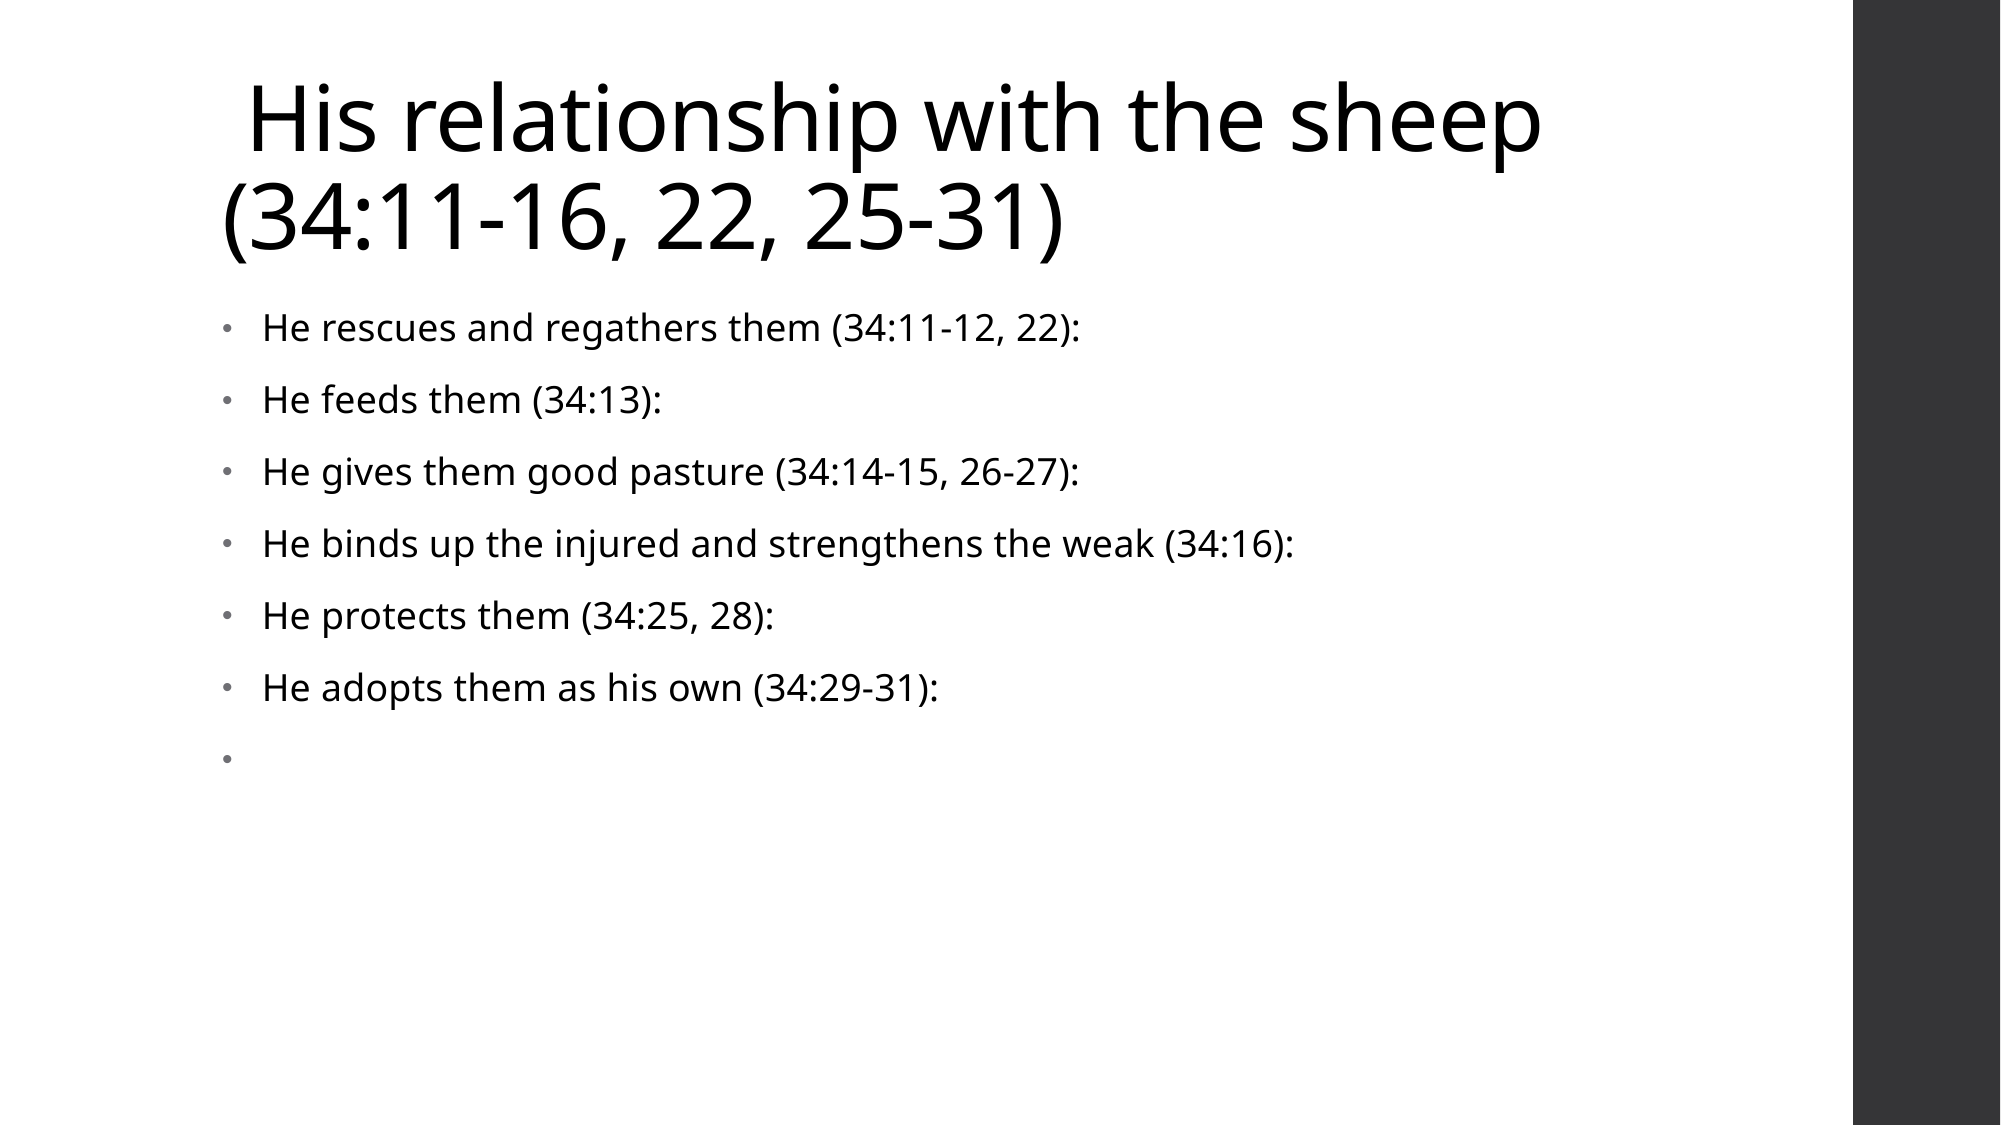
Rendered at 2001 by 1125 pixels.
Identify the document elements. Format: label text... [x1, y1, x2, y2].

list He rescues and regathers them (34:11-12, 22): He feeds them (34:13): He gives them good pasture (34:14-15, 26-27): He binds up the injured and strengthens the weak (34:16): He protects them (34:25, 28): He adopts them as his own (34:29-31): [206, 299, 1617, 1014]
title His relationship with the sheep (34:11-16, 22, 25-31) [206, 60, 1797, 278]
